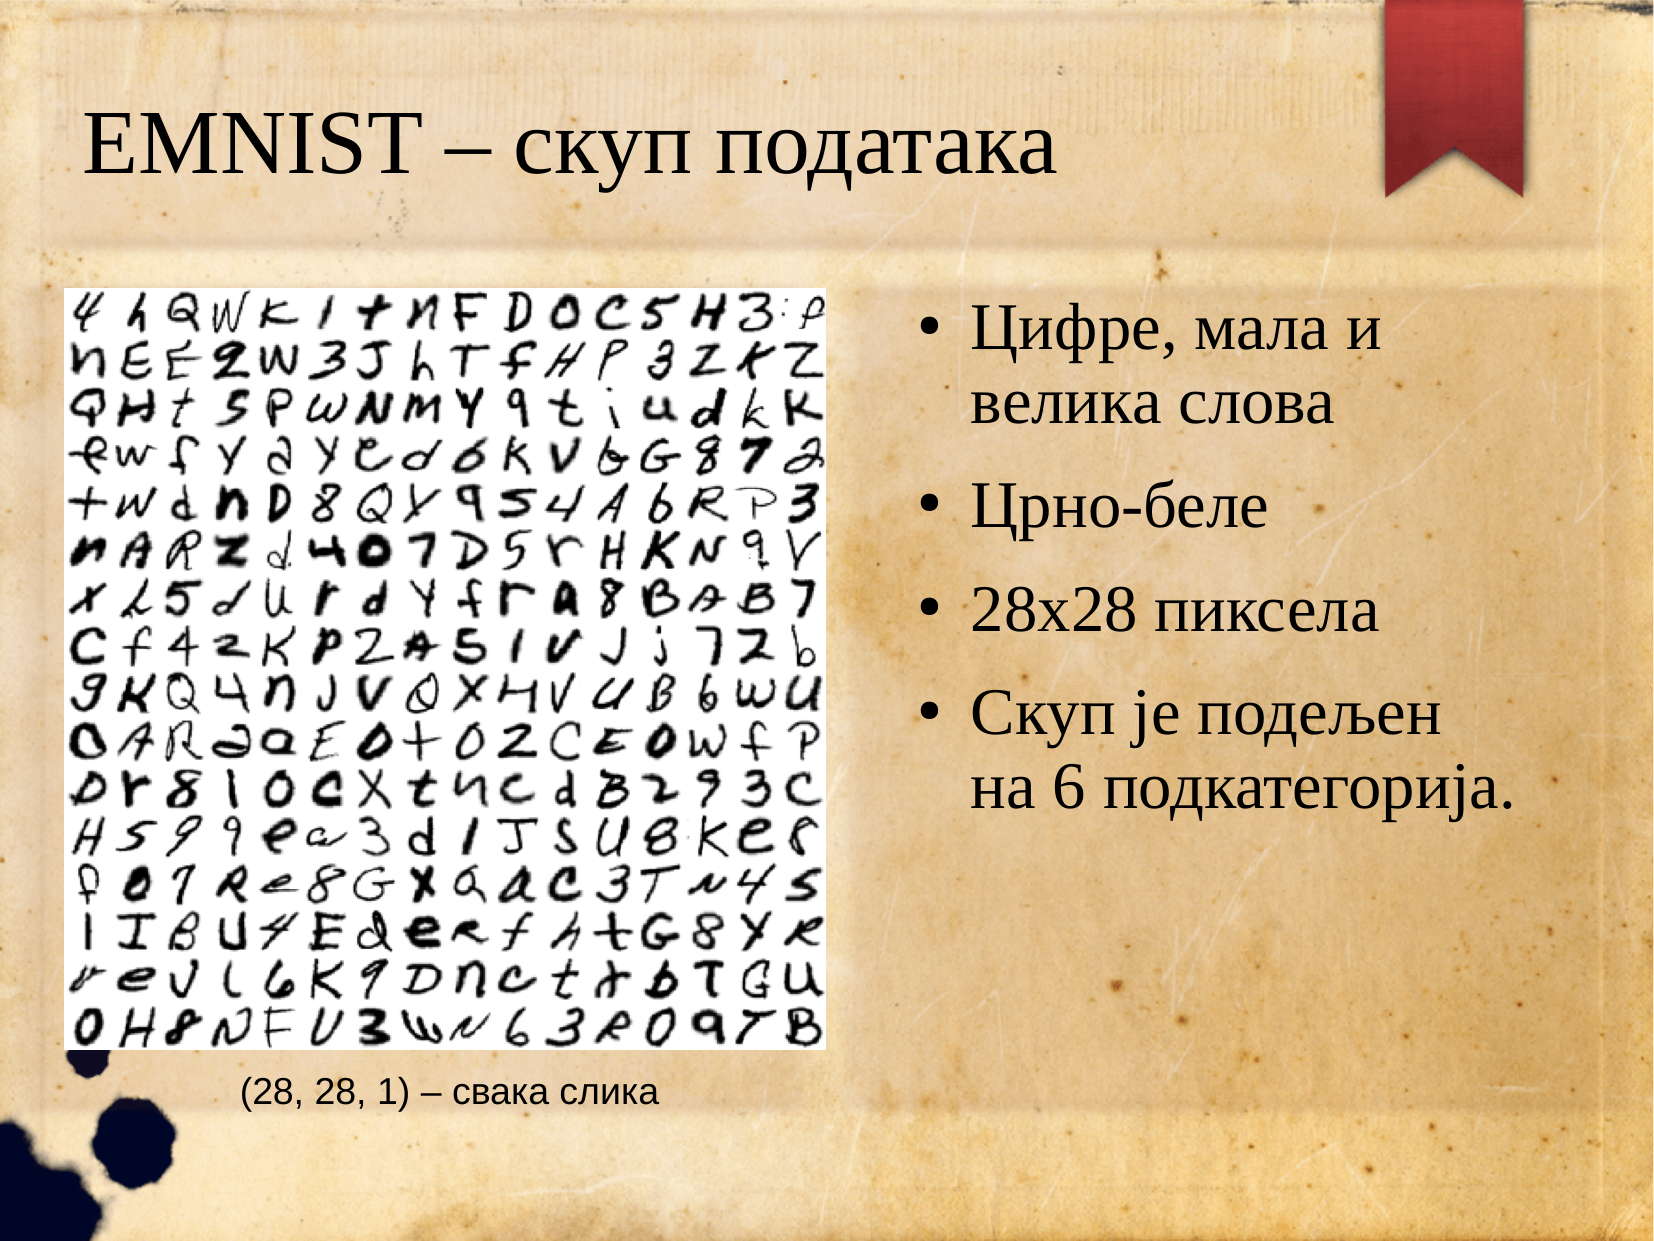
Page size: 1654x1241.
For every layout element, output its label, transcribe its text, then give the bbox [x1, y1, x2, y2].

title EMNIST – скуп података [82, 49, 1347, 237]
text_box (28, 28, 1) – свака слика [225, 1063, 751, 1163]
list Цифре, мала и велика слова Црно-беле 28x28 пиксела Скуп је подељен на 6 подкатегорија. [900, 290, 1539, 1010]
picture [0, 0, 1654, 1241]
